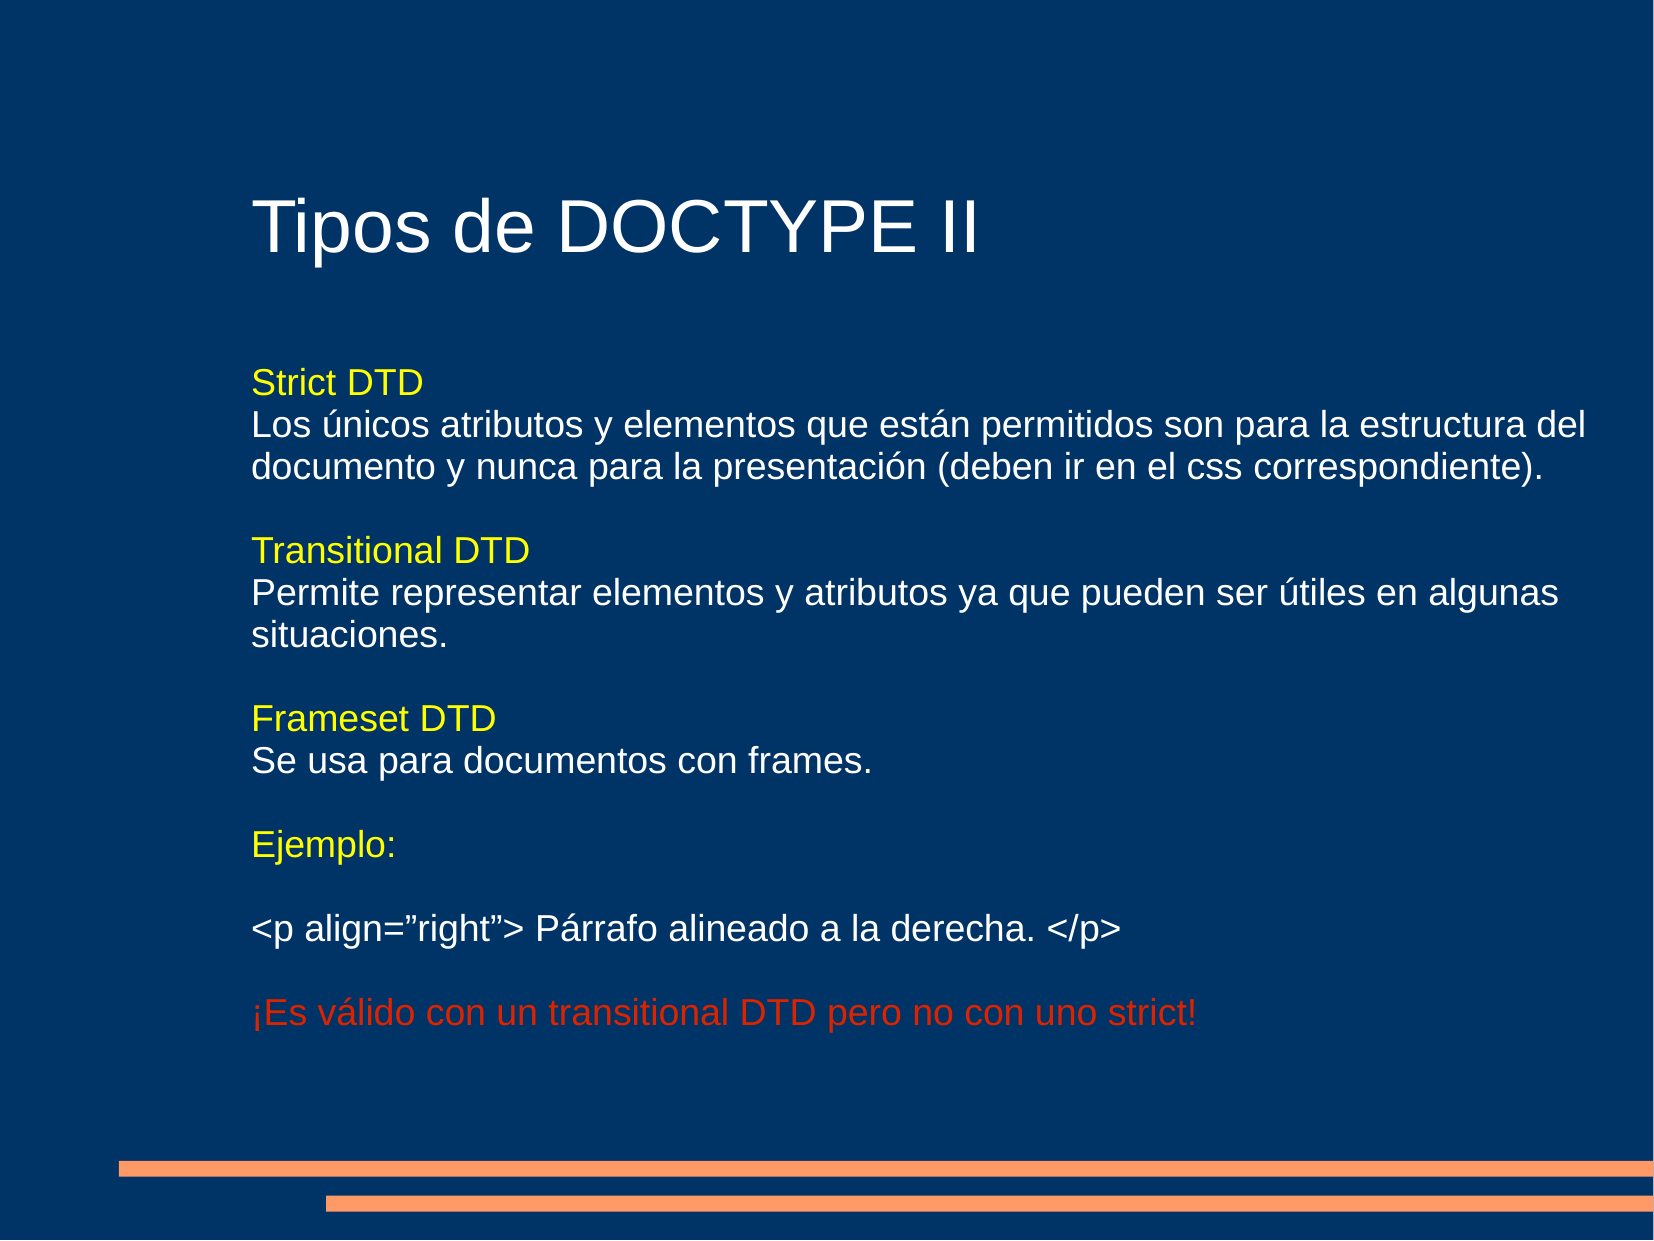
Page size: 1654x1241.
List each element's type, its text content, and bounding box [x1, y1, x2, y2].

text_box Strict DTD Los únicos atributos y elementos que están permitidos son para la estructura del documento y nunca para la presentación (deben ir en el css correspondiente). Transitional DTD Permite representar elementos y atributos ya que pueden ser útiles en algunas situaciones. Frameset DTD Se usa para documentos con frames. Ejemplo: <p align=”right”> Párrafo alineado a la derecha. </p> ¡Es válido con un transitional DTD pero no con uno strict! [236, 354, 1627, 1083]
text_box Tipos de DOCTYPE II [236, 177, 1359, 276]
